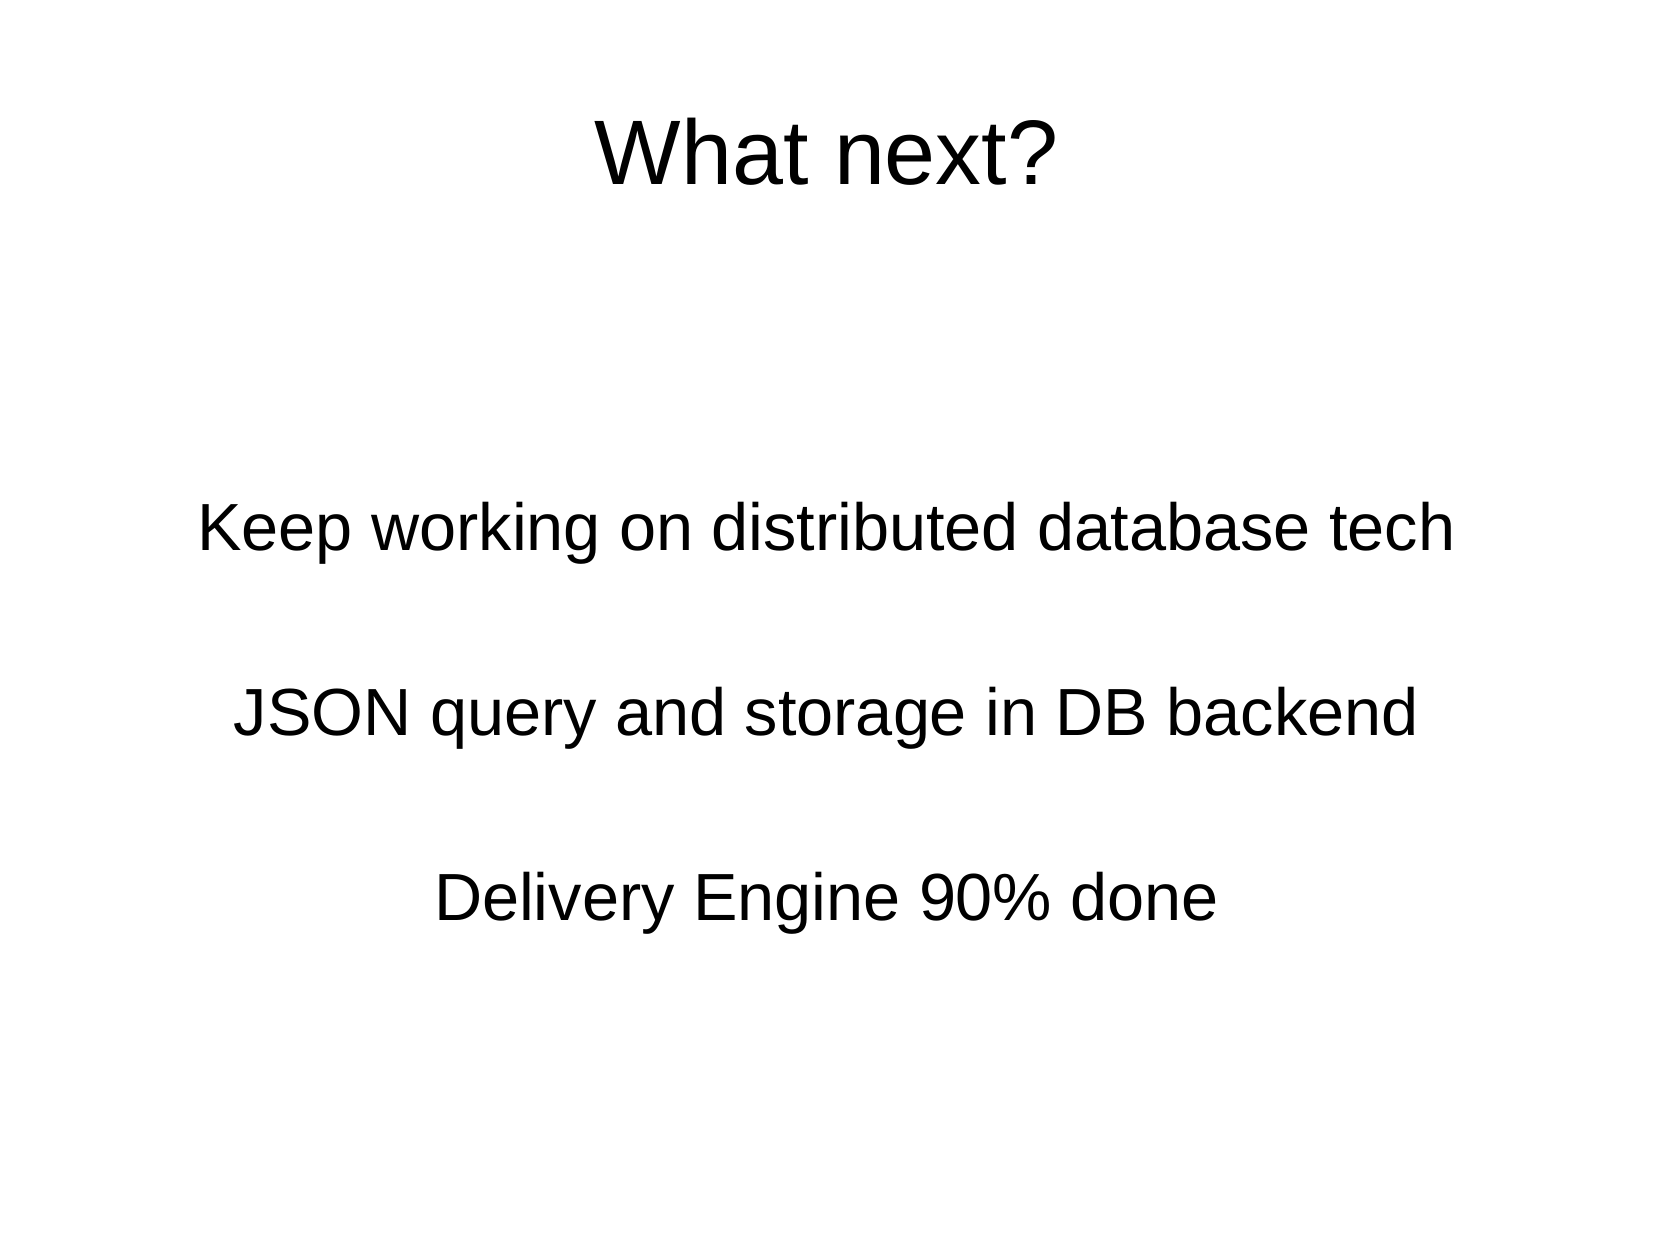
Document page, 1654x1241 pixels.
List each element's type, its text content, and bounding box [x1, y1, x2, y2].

title What next? [82, 49, 1571, 243]
subtitle Keep working on distributed database tech JSON query and storage in DB backend Delivery Engine 90% done [82, 243, 1571, 1182]
